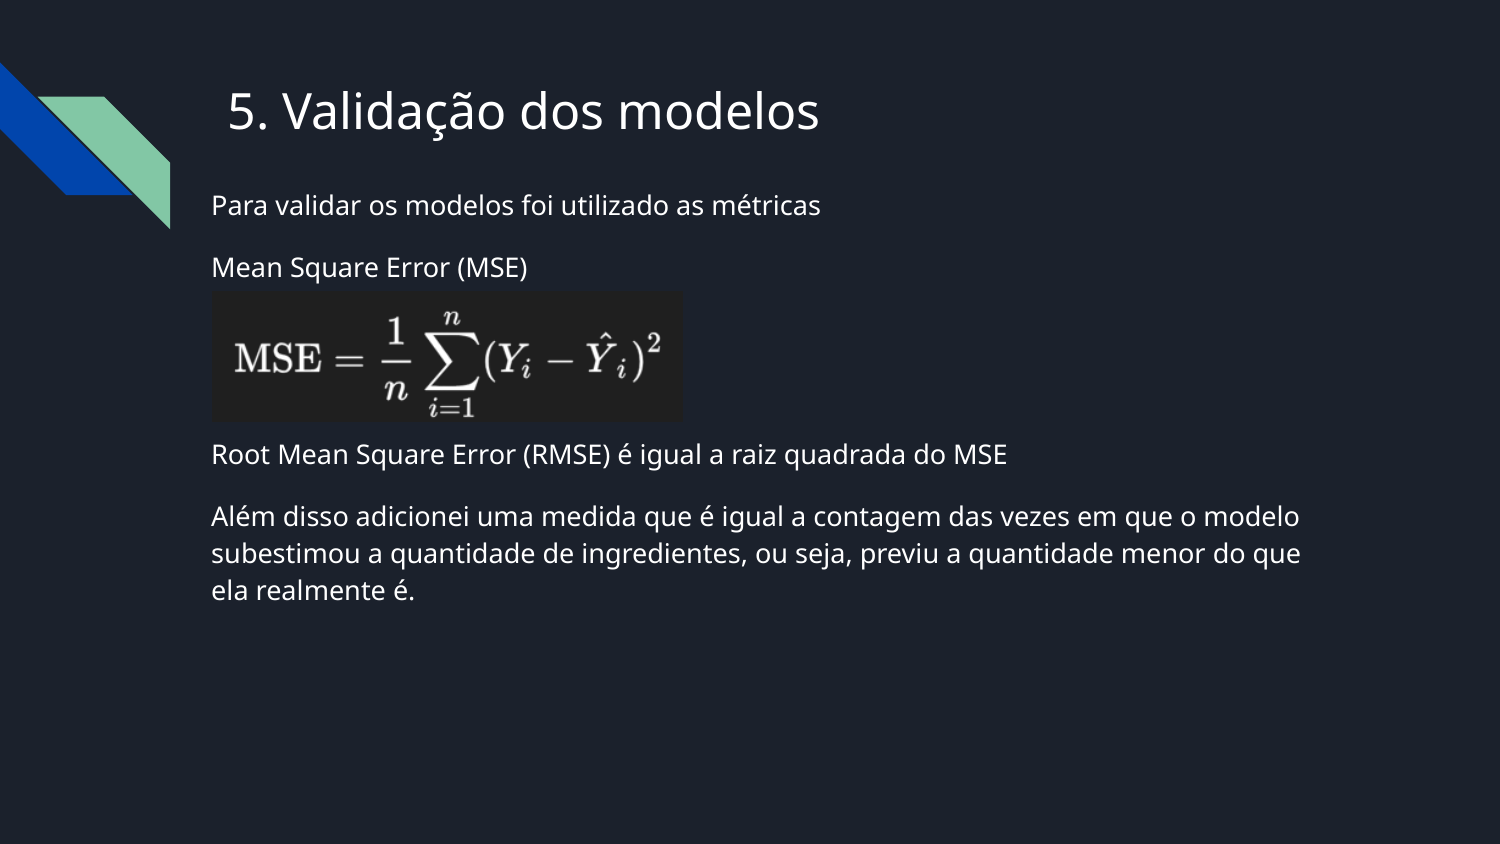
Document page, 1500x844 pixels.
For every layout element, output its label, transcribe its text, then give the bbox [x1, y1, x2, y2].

title 5. Validação dos modelos [212, 64, 1368, 215]
picture [212, 291, 683, 422]
list Para validar os modelos foi utilizado as métricas Mean Square Error (MSE) Root Mean Square Error (RMSE) é igual a raiz quadrada do MSE Além disso adicionei uma medida que é igual a contagem das vezes em que o modelo subestimou a quantidade de ingredientes, ou seja, previu a quantidade menor do que ela realmente é. [196, 168, 1351, 689]
